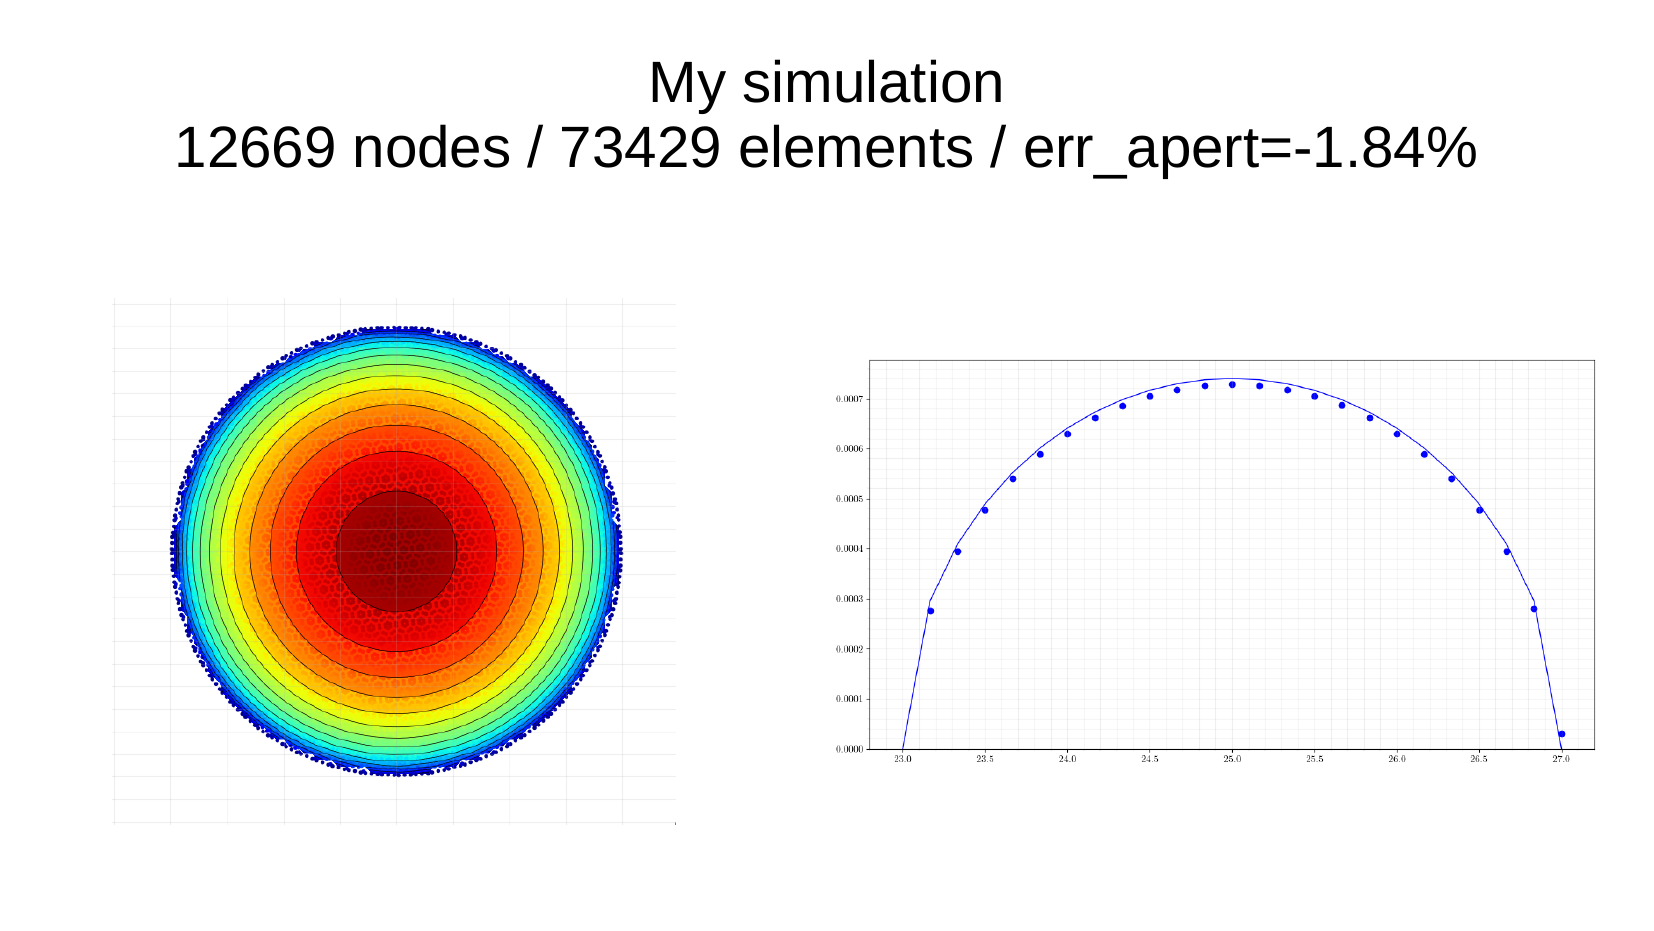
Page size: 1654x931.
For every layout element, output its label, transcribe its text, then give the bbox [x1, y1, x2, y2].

title My simulation 12669 nodes / 73429 elements / err_apert=-1.84% [82, 37, 1571, 193]
picture [112, 298, 676, 826]
picture [821, 337, 1613, 778]
